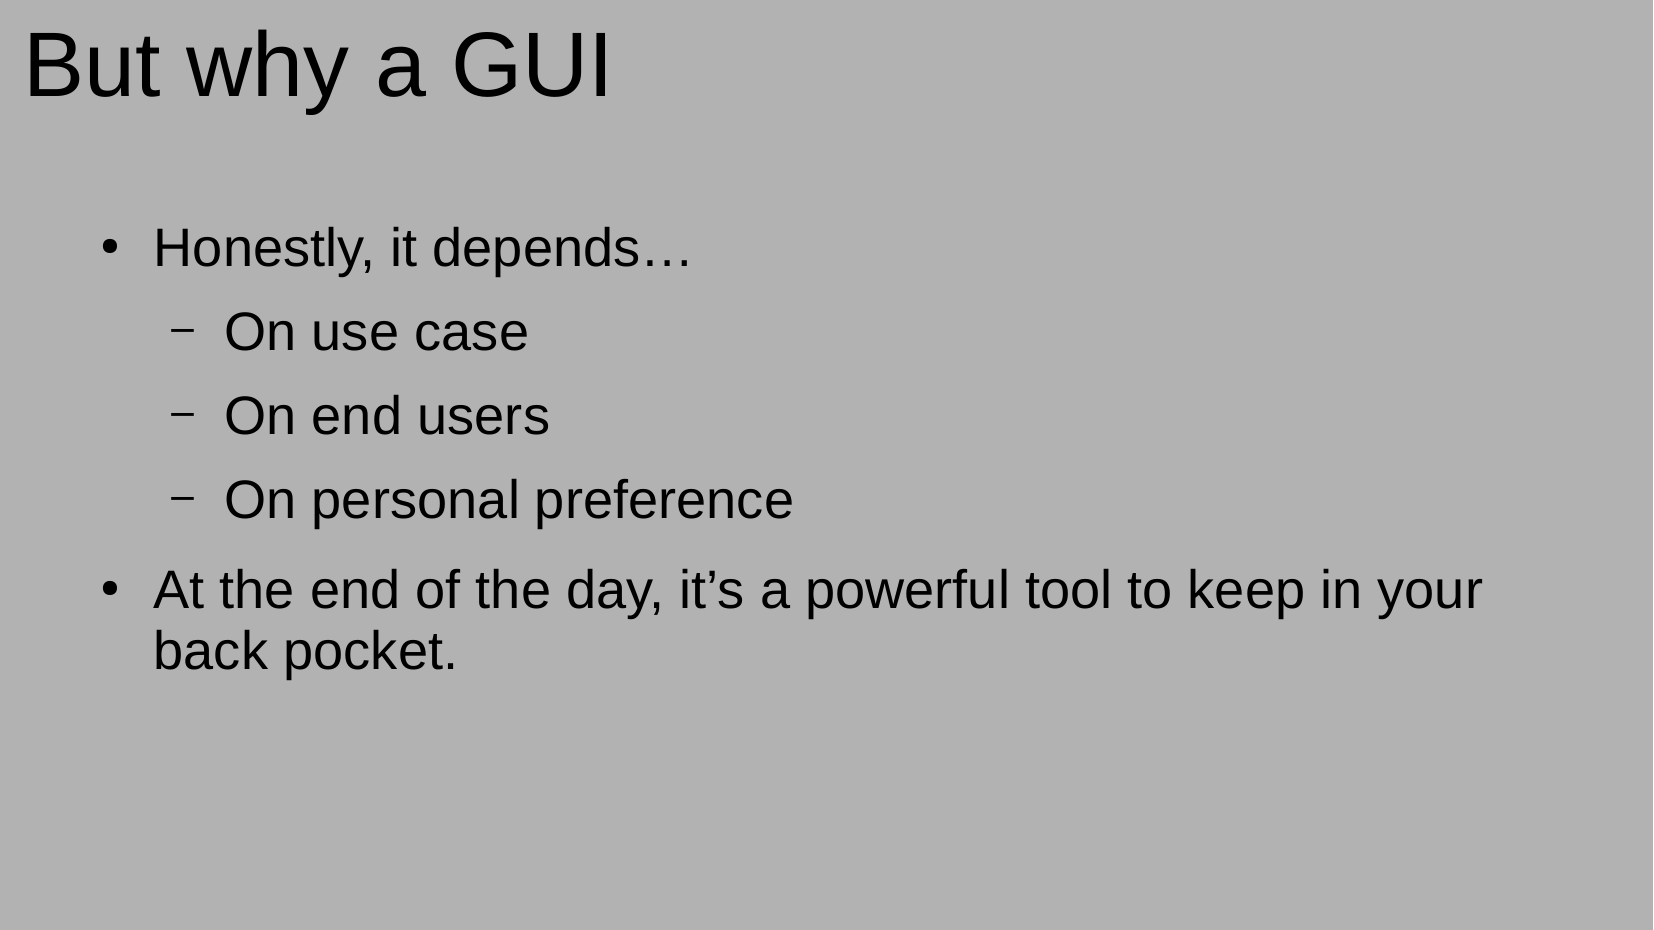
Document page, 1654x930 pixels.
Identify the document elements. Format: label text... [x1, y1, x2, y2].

title But why a GUI [23, 11, 1588, 119]
list Honestly, it depends… On use case On end users On personal preference At the end of the day, it’s a powerful tool to keep in your back pocket. [82, 217, 1571, 757]
